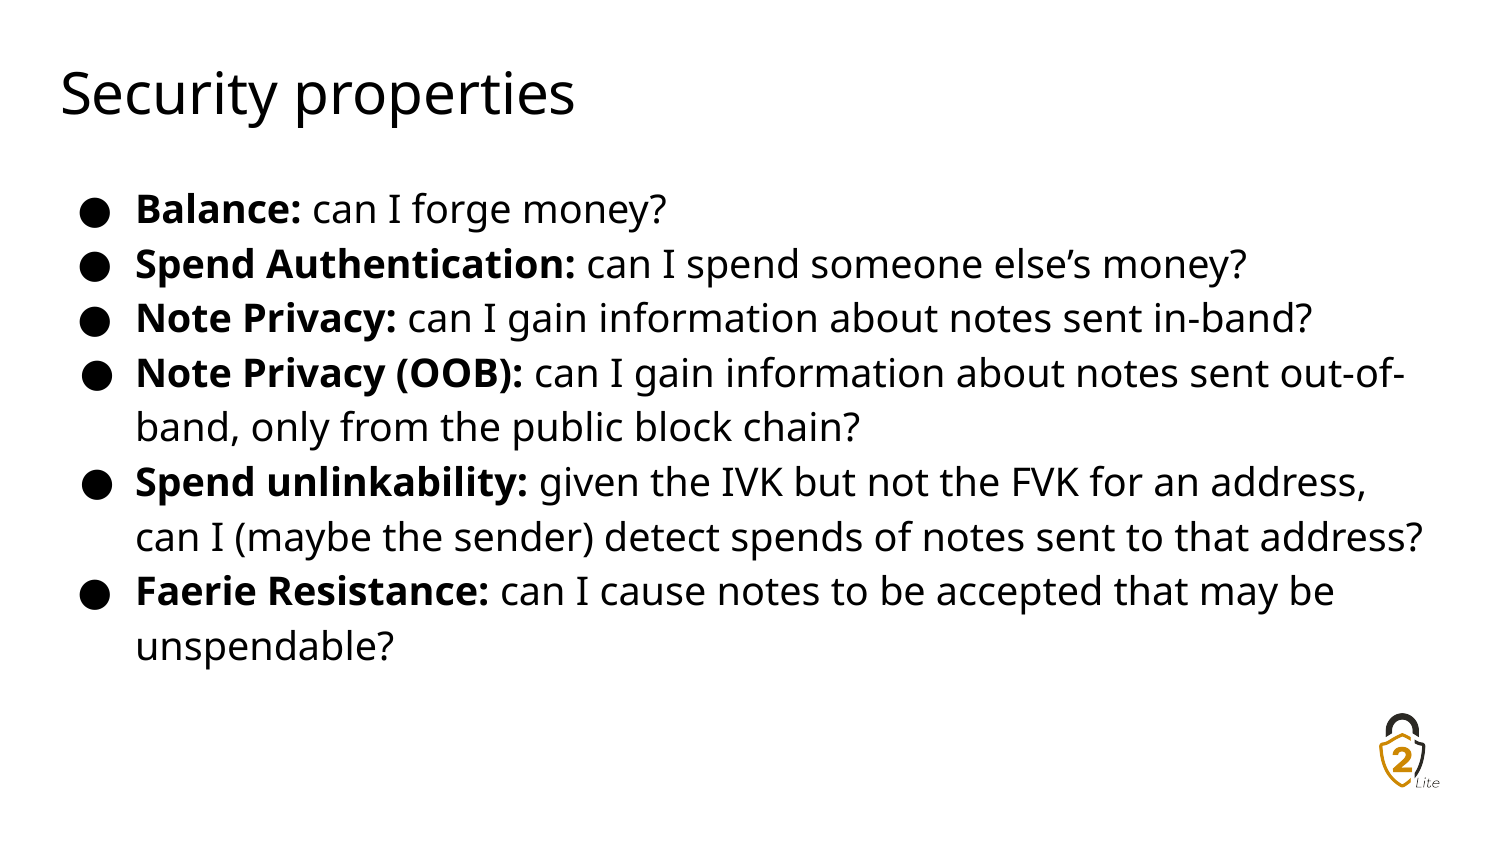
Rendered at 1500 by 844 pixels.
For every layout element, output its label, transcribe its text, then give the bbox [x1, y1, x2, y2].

title Security properties [60, 56, 1434, 151]
picture [1379, 713, 1440, 788]
text_box Balance: can I forge money? Spend Authentication: can I spend someone else’s money? Note Privacy: can I gain information about notes sent in-band? Note Privacy (OOB): can I gain information about notes sent out-of-band, only from the public block chain? Spend unlinkability: given the IVK but not the FVK for an address, can I (maybe the sender) detect spends of notes sent to that address? Faerie Resistance: can I cause notes to be accepted that may be unspendable? [60, 176, 1434, 694]
